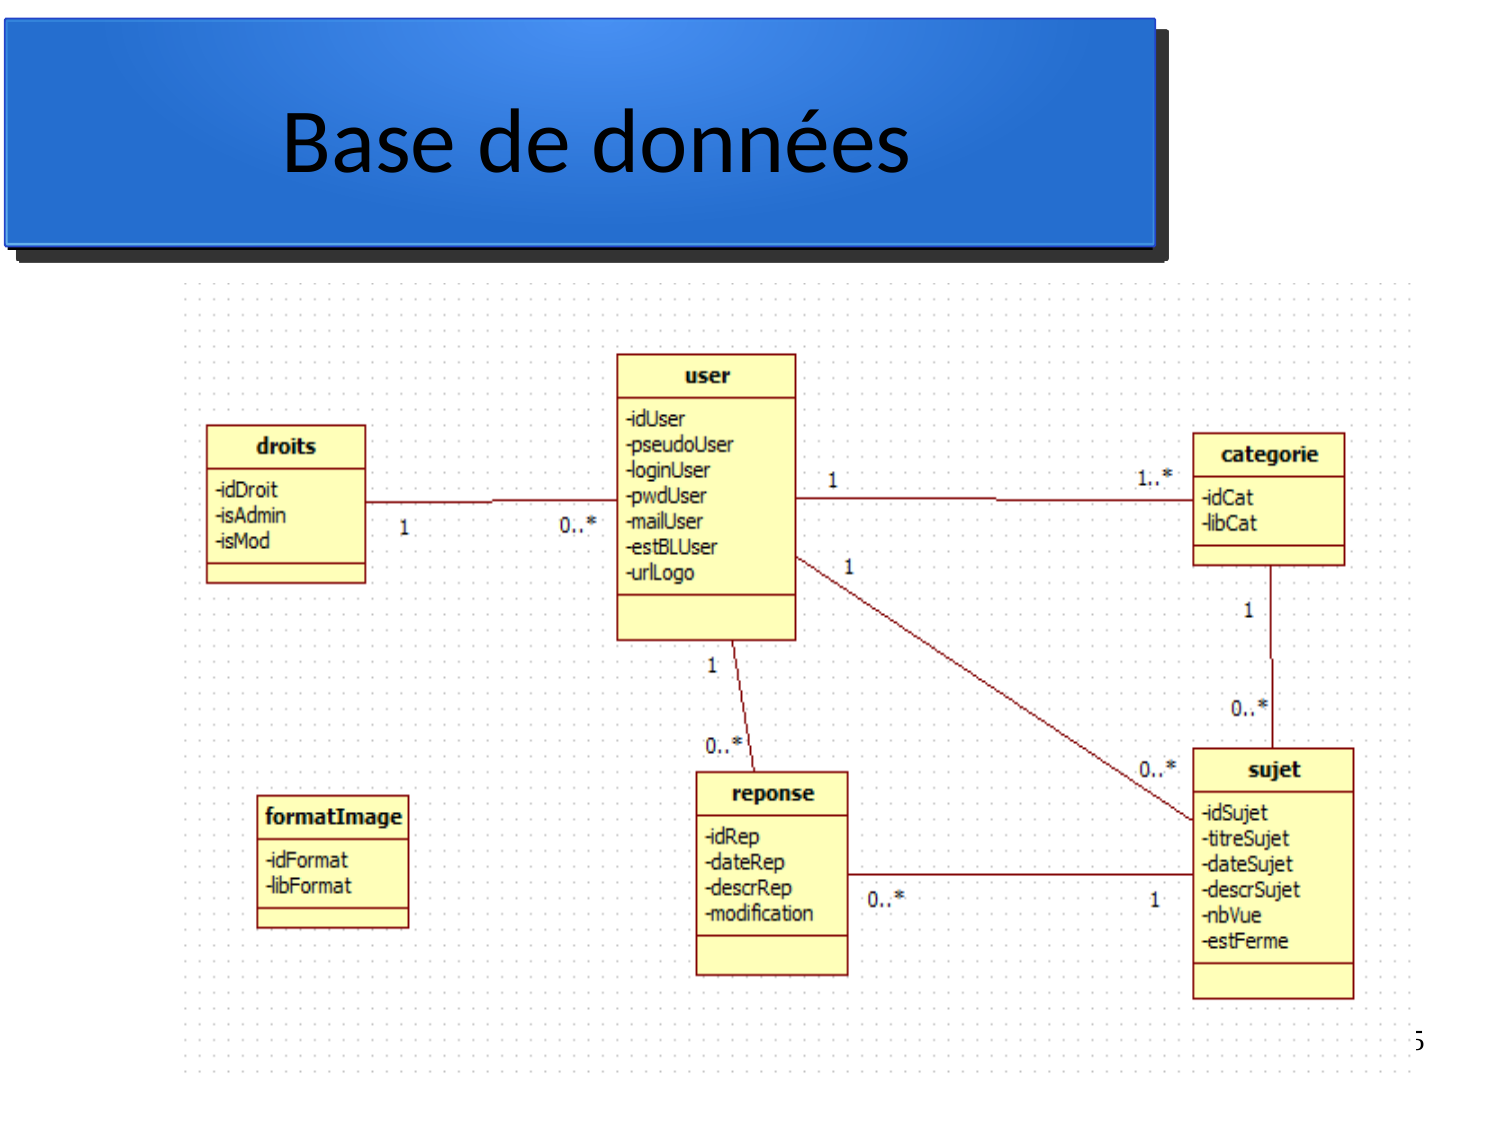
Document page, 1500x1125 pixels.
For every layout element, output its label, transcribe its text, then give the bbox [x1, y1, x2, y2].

picture [174, 283, 1416, 1076]
title Base de données [75, 42, 1120, 229]
